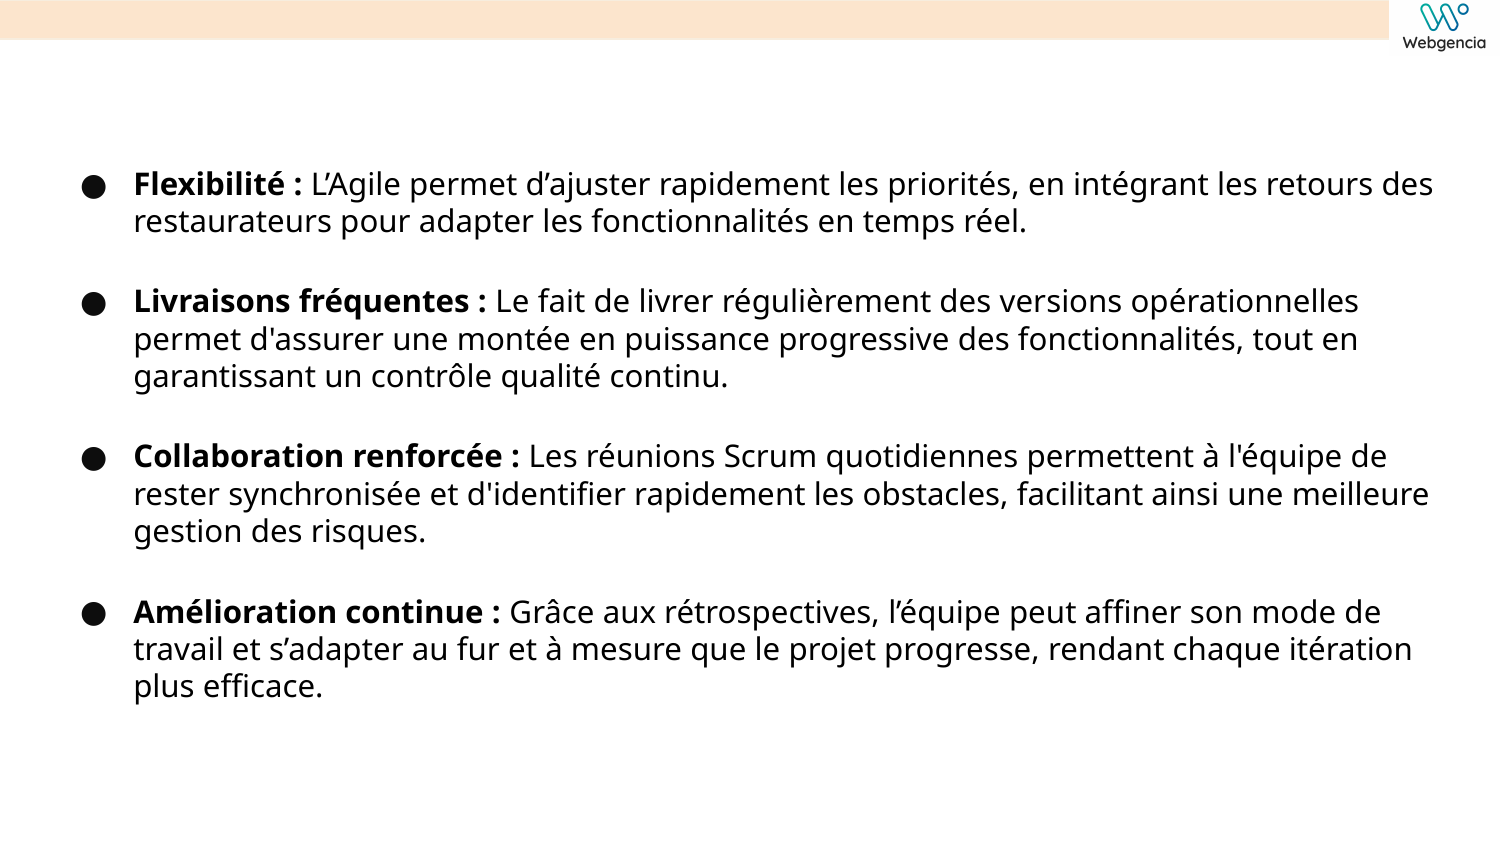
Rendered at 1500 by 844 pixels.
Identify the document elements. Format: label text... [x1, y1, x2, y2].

picture [1389, 0, 1500, 56]
text_box [0, 0, 1389, 40]
list Flexibilité : L’Agile permet d’ajuster rapidement les priorités, en intégrant les retours des restaurateurs pour adapter les fonctionnalités en temps réel. Livraisons fréquentes : Le fait de livrer régulièrement des versions opérationnelles permet d'assurer une montée en puissance progressive des fonctionnalités, tout en garantissant un contrôle qualité continu. Collaboration renforcée : Les réunions Scrum quotidiennes permettent à l'équipe de rester synchronisée et d'identifier rapidement les obstacles, facilitant ainsi une meilleure gestion des risques. Amélioration continue : Grâce aux rétrospectives, l’équipe peut affiner son mode de travail et s’adapter au fur et à mesure que le projet progresse, rendant chaque itération plus efficace. [43, 106, 1489, 804]
